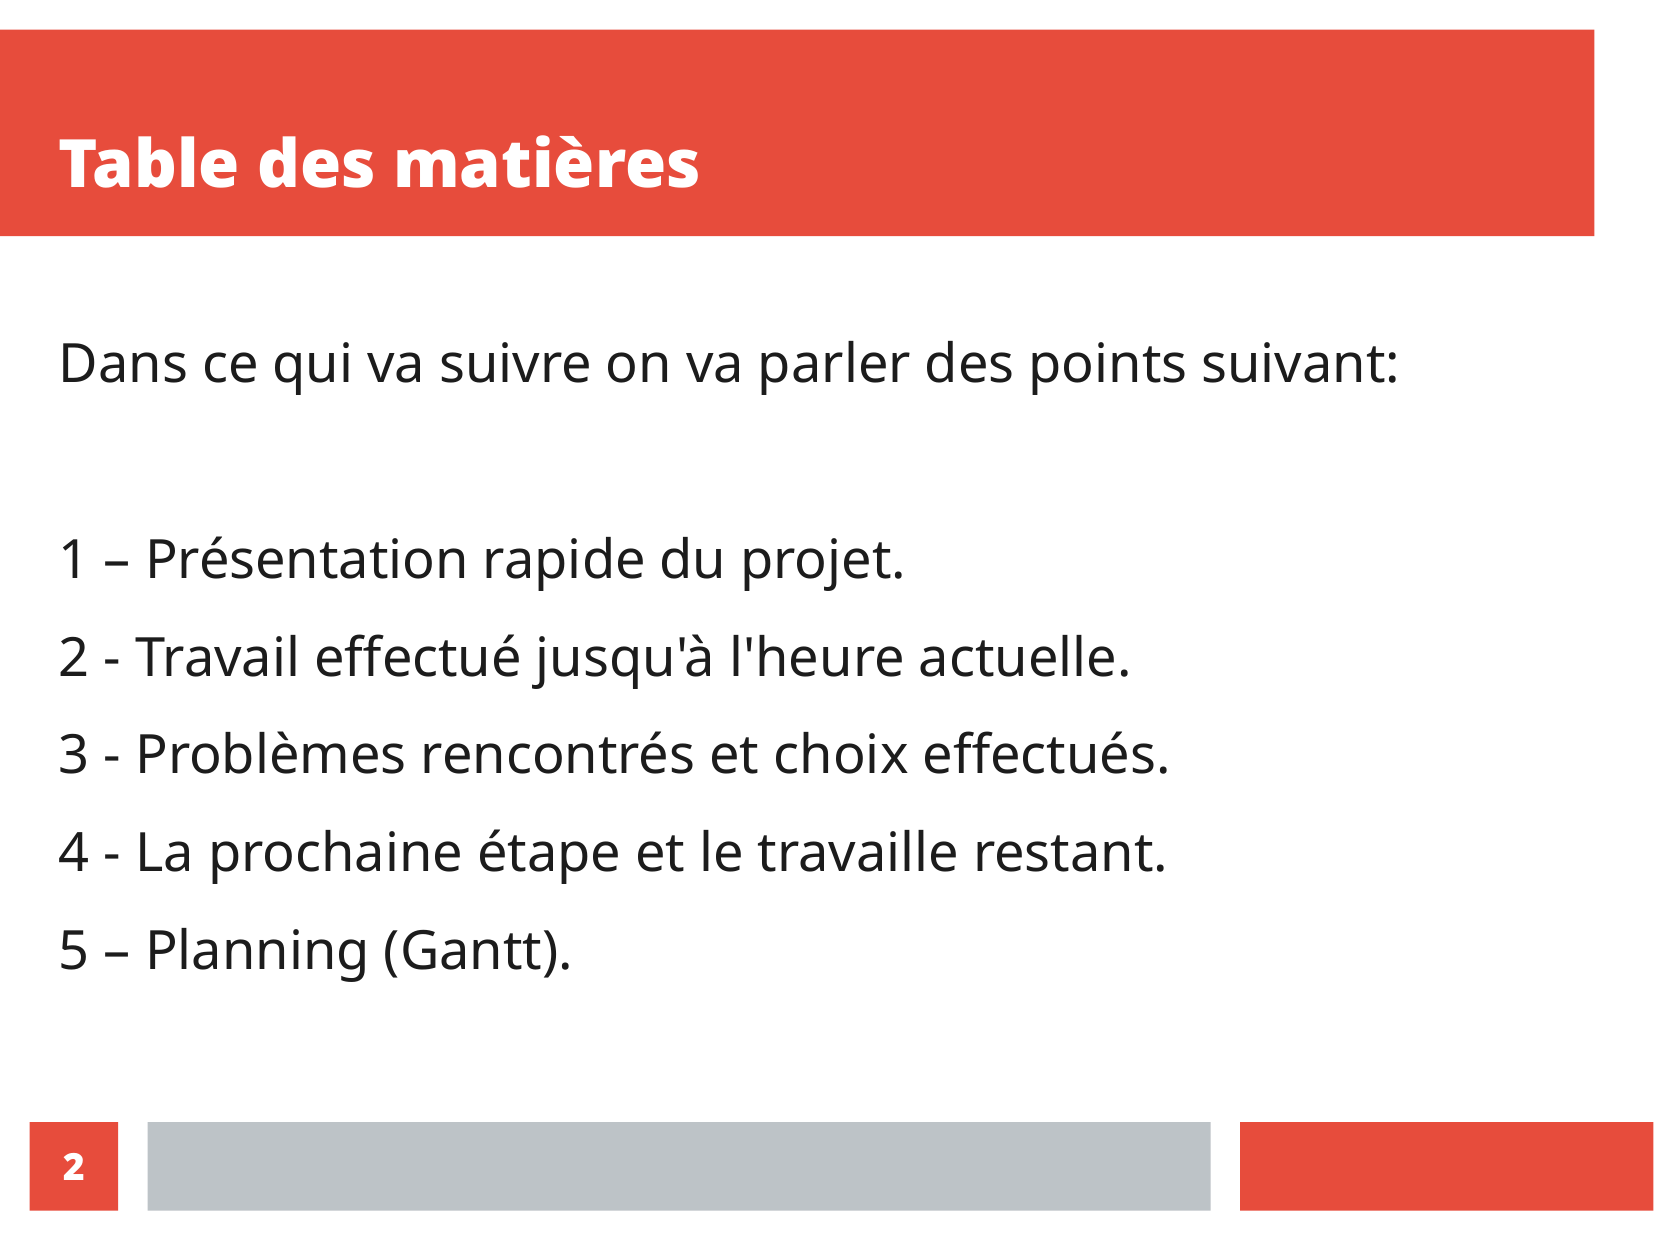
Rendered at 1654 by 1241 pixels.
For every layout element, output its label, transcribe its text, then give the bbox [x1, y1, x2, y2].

title Table des matières [59, 59, 1595, 207]
list Dans ce qui va suivre on va parler des points suivant: 1 – Présentation rapide du projet. 2 - Travail effectué jusqu'à l'heure actuelle. 3 - Problèmes rencontrés et choix effectués. 4 - La prochaine étape et le travaille restant. 5 – Planning (Gantt). [59, 324, 1565, 1093]
